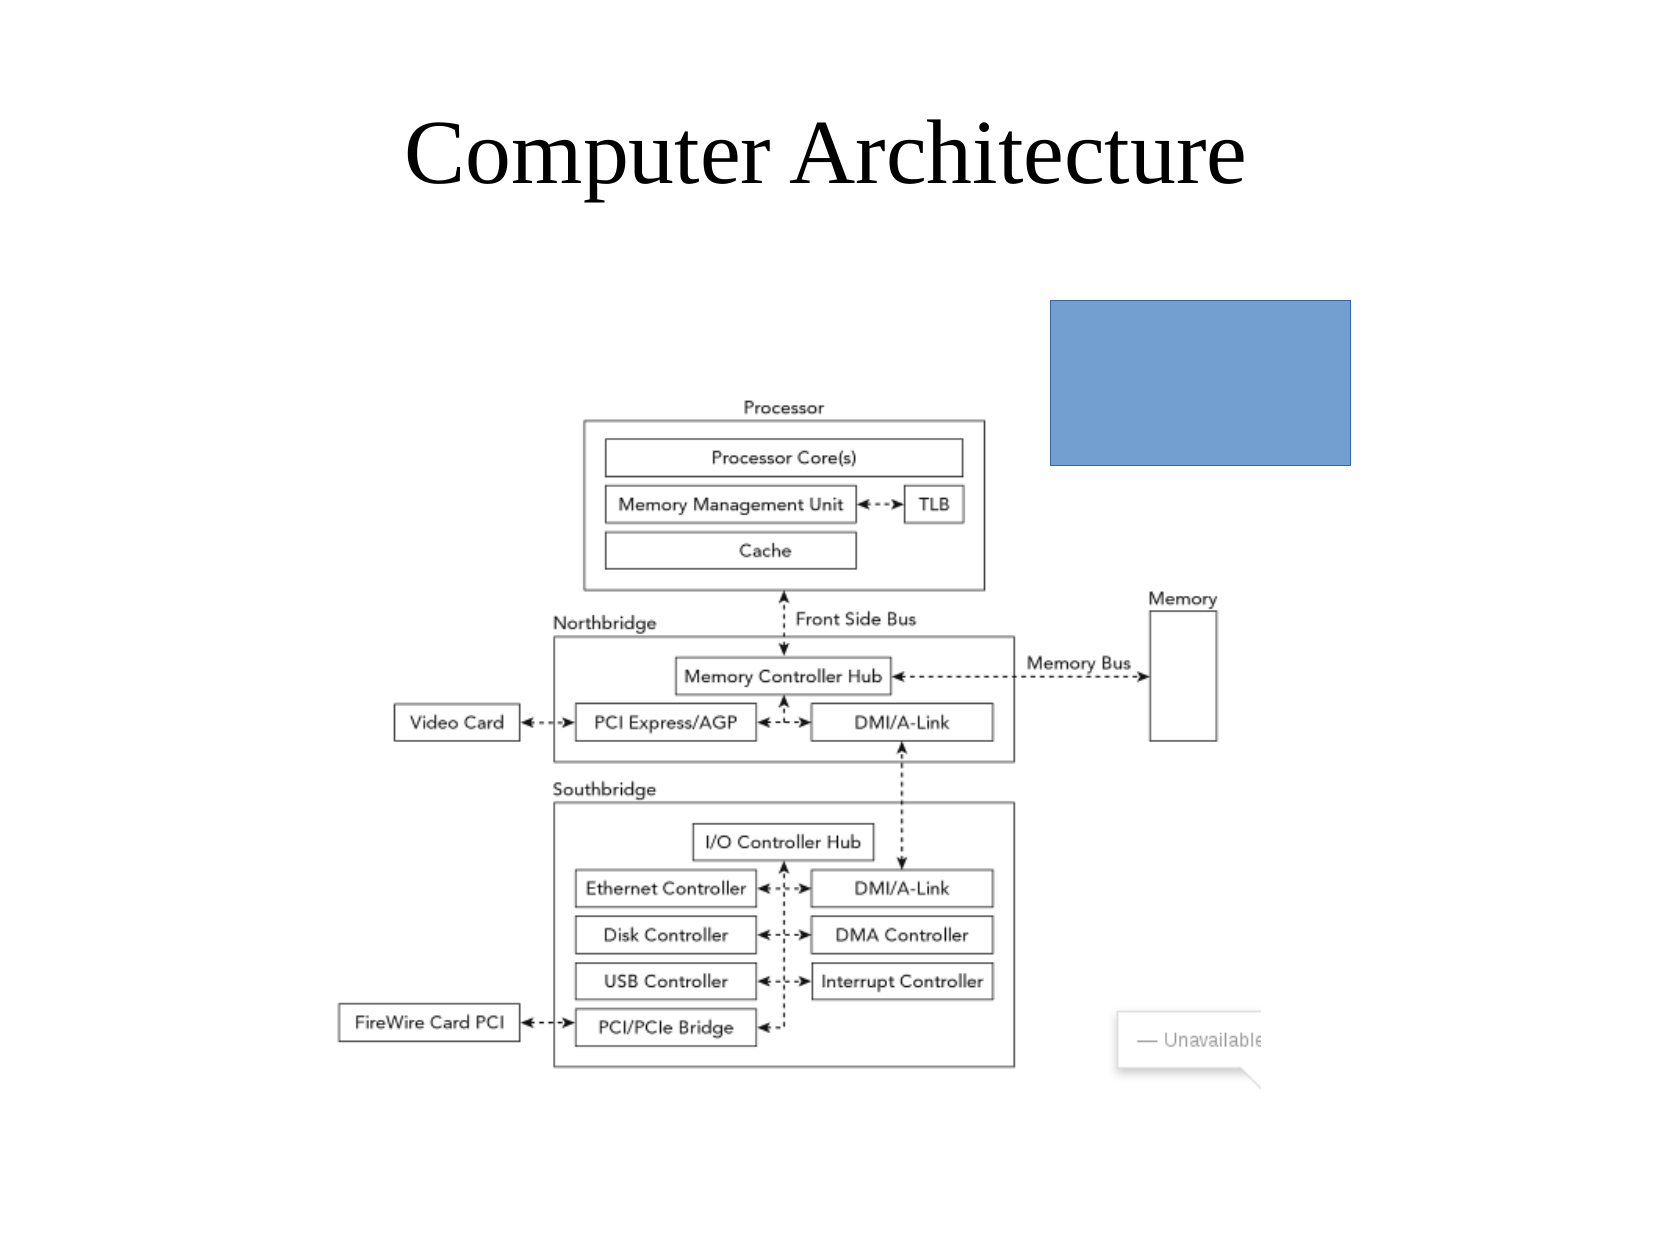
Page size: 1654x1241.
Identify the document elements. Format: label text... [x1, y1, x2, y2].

text_box [1050, 300, 1351, 466]
title Computer Architecture [82, 49, 1571, 257]
picture [261, 329, 1261, 1094]
